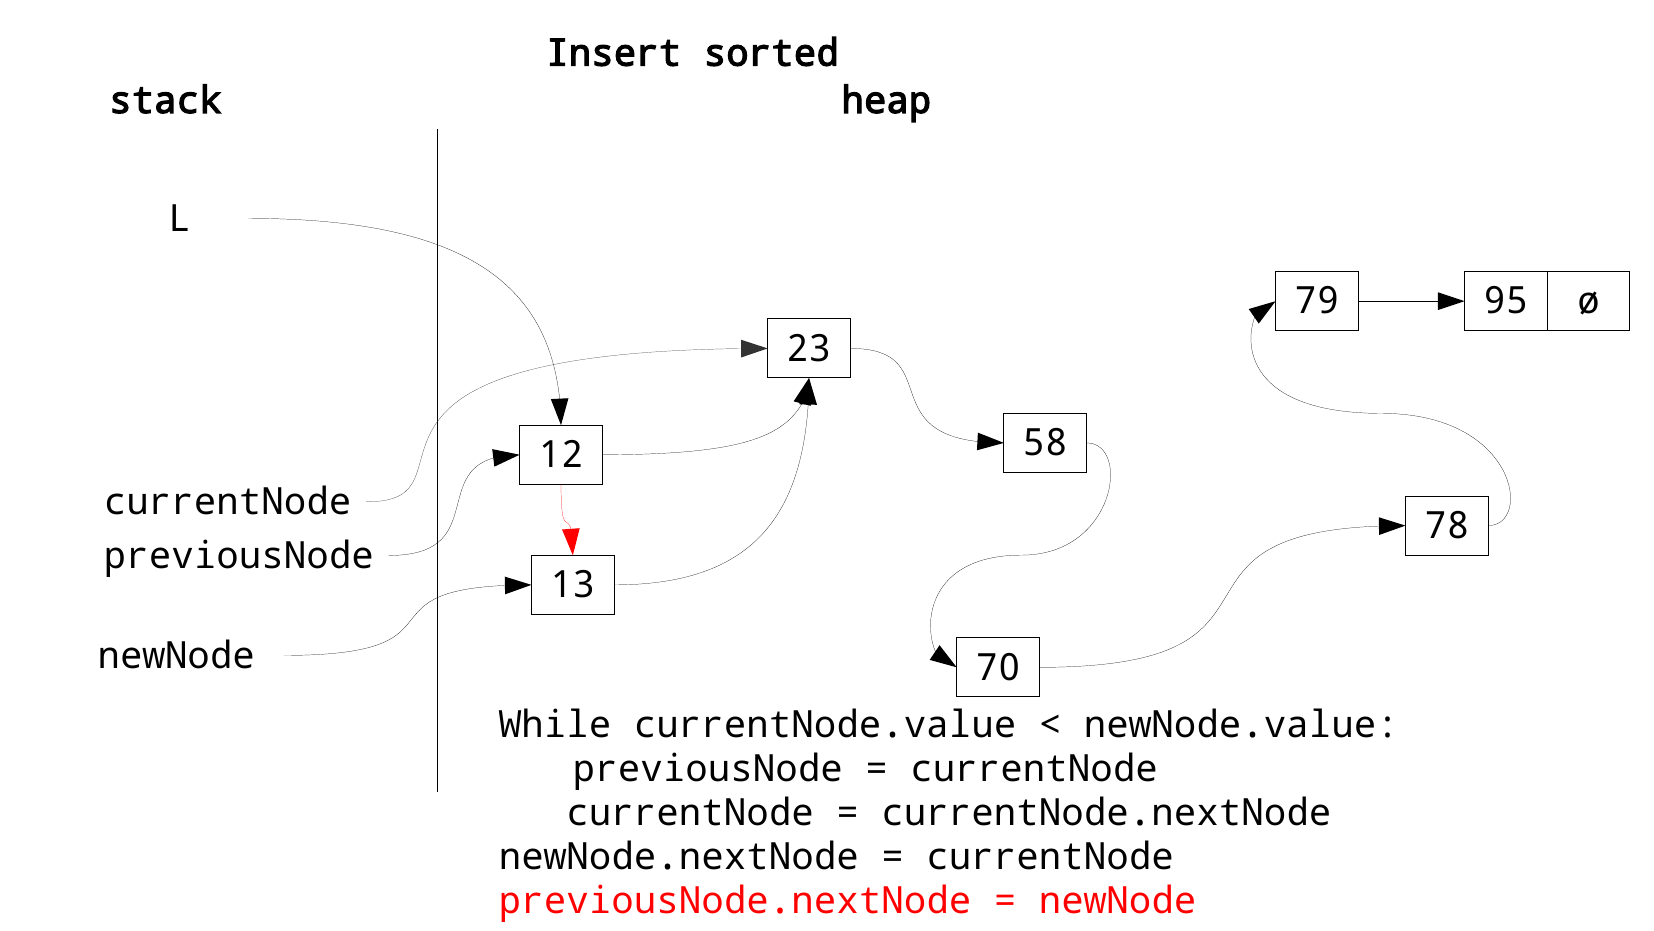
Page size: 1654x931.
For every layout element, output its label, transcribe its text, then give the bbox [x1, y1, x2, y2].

text_box While currentNode.value < newNode.value: previousNode = currentNode currentNode = currentNode.nextNode newNode.nextNode = currentNode previousNode.nextNode = newNode [484, 695, 1654, 930]
text_box 23 [767, 318, 851, 378]
text_box 95 [1464, 271, 1547, 331]
text_box newNode [82, 625, 284, 685]
text_box currentNode [88, 472, 367, 532]
text_box 13 [531, 555, 615, 615]
text_box 70 [956, 637, 1040, 695]
text_box Insert sorted [531, 23, 1028, 83]
text_box ø [1547, 271, 1630, 331]
text_box heap [826, 70, 1040, 130]
text_box 12 [519, 425, 603, 485]
text_box 78 [1405, 496, 1489, 556]
text_box previousNode [89, 526, 389, 585]
text_box stack [94, 70, 308, 130]
text_box L [153, 188, 249, 248]
text_box 58 [1003, 413, 1087, 473]
text_box 79 [1275, 271, 1359, 331]
